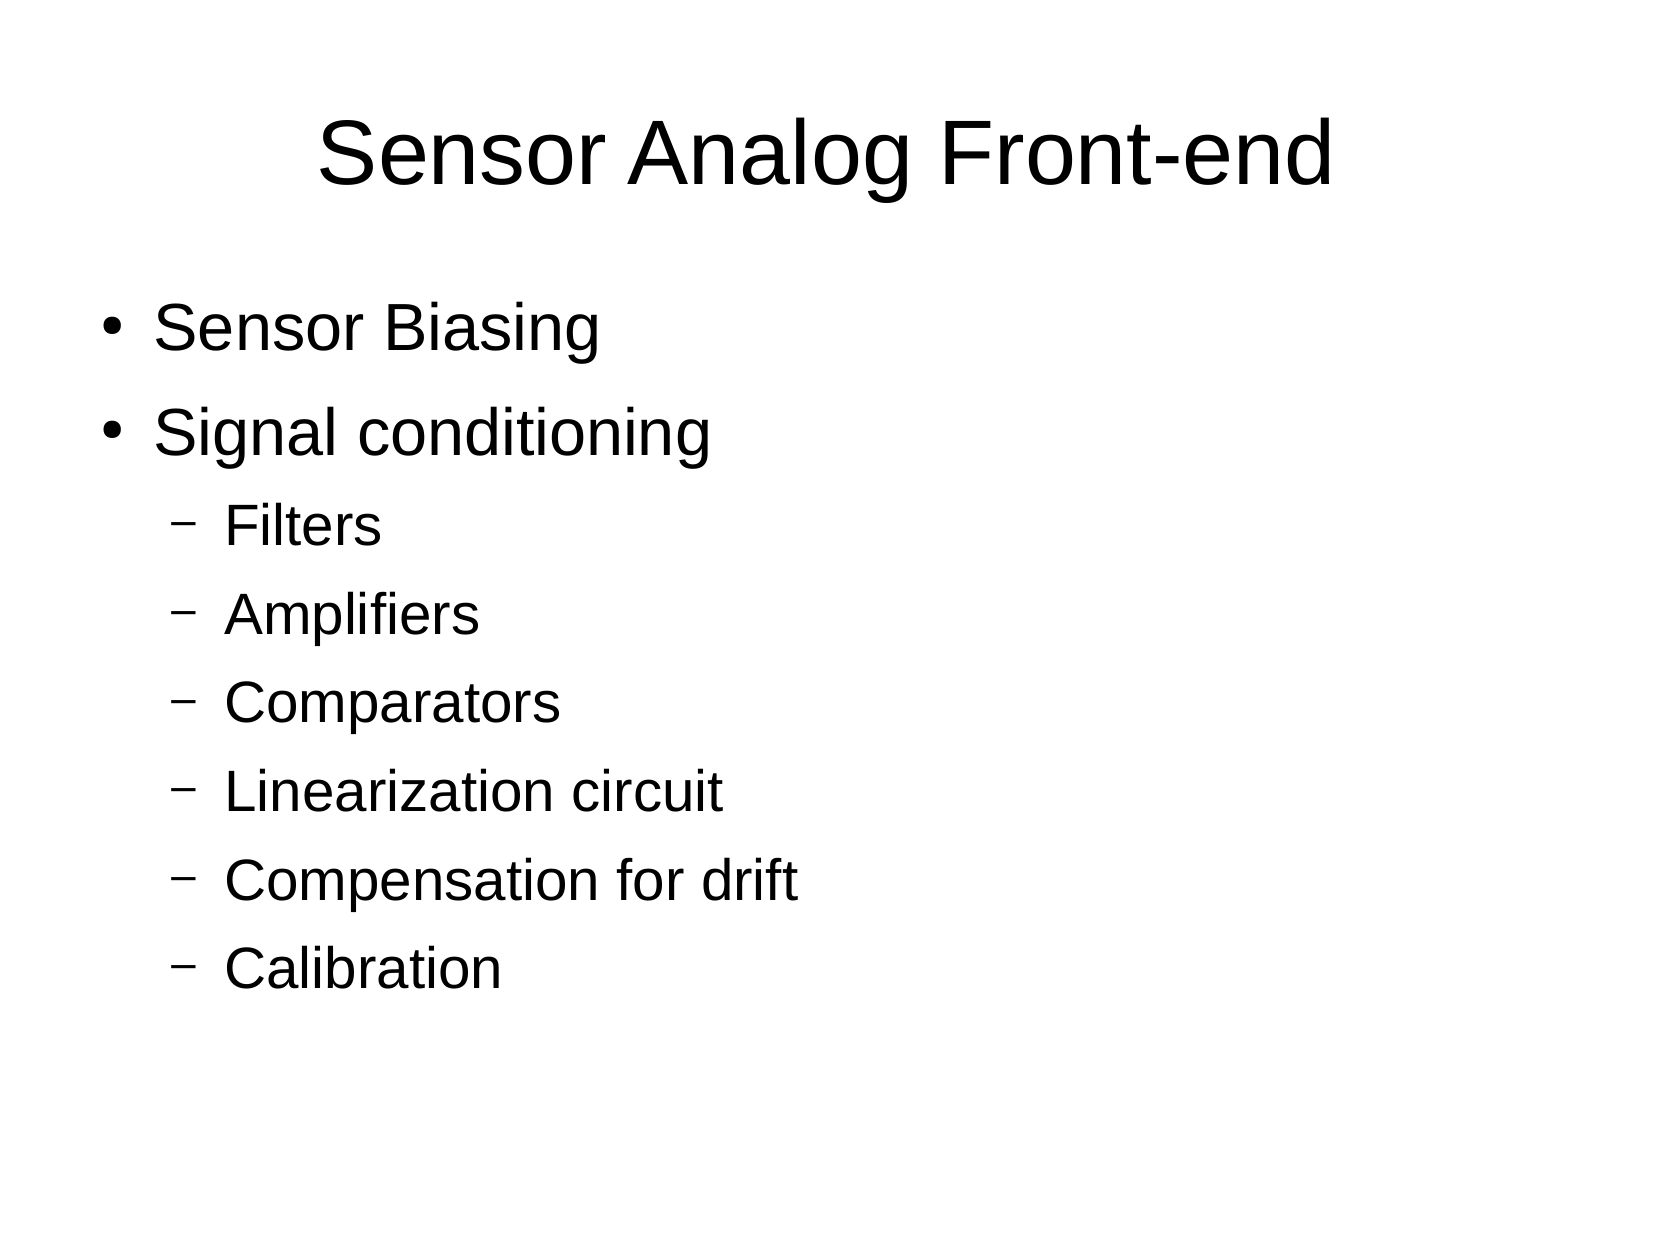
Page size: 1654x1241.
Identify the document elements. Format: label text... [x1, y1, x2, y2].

list Sensor Biasing Signal conditioning Filters Amplifiers Comparators Linearization circuit Compensation for drift Calibration [82, 290, 1571, 1010]
title Sensor Analog Front-end [82, 49, 1571, 257]
